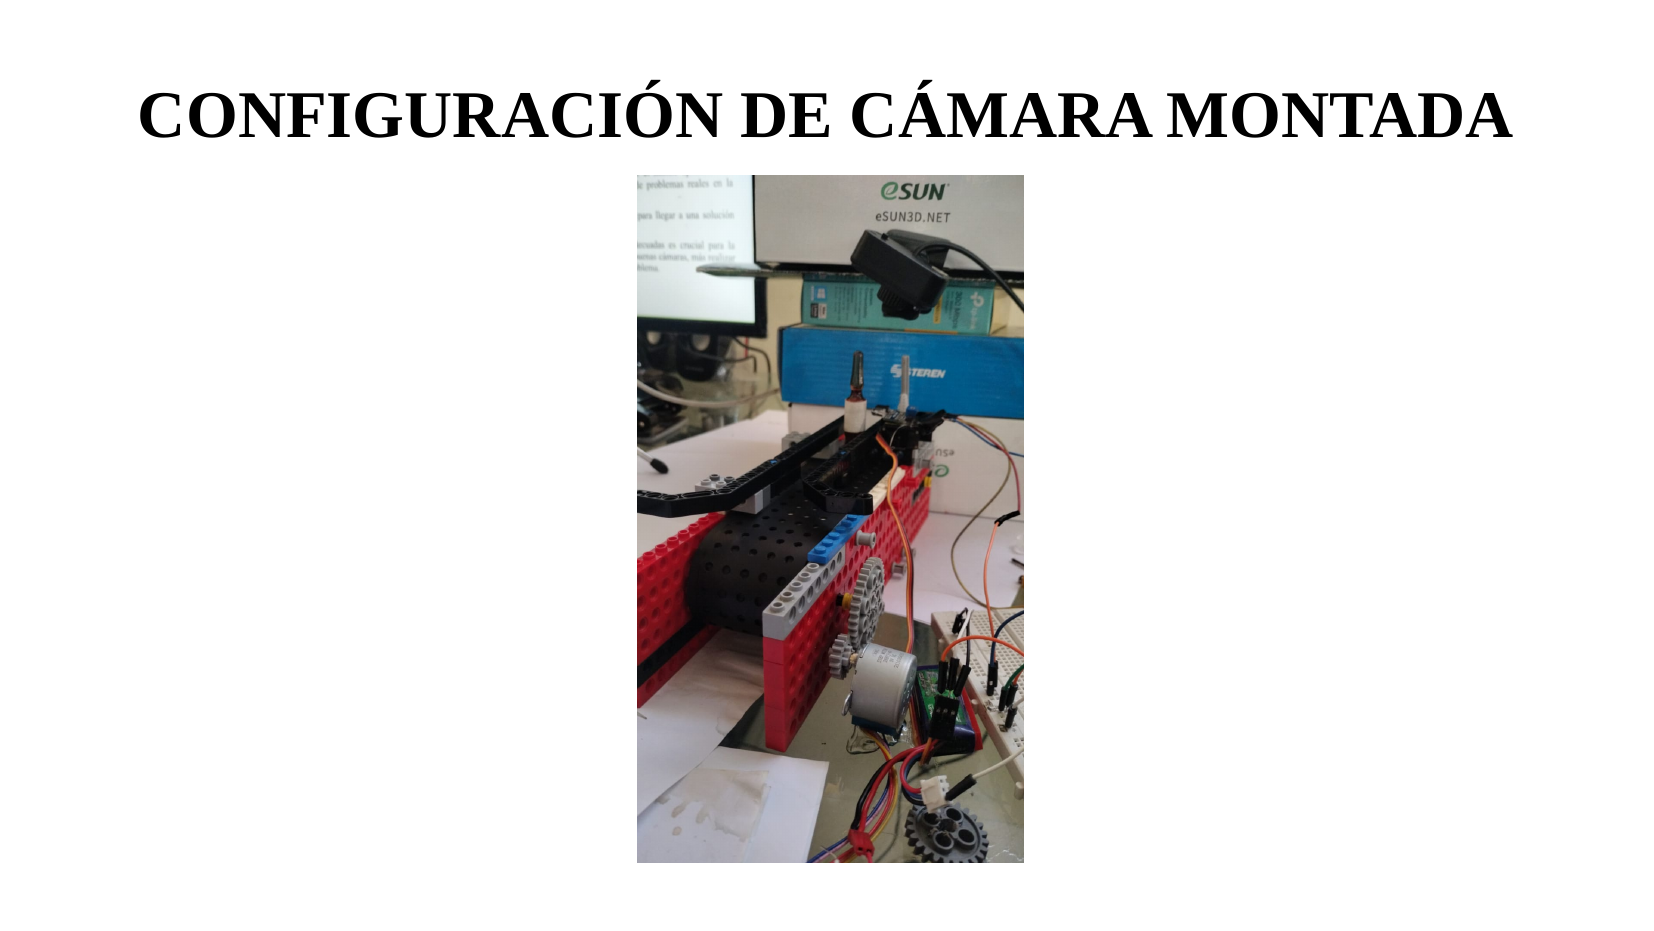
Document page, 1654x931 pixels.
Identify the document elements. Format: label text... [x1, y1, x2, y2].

picture [637, 175, 1024, 863]
title CONFIGURACIÓN DE CÁMARA MONTADA [82, 37, 1571, 193]
